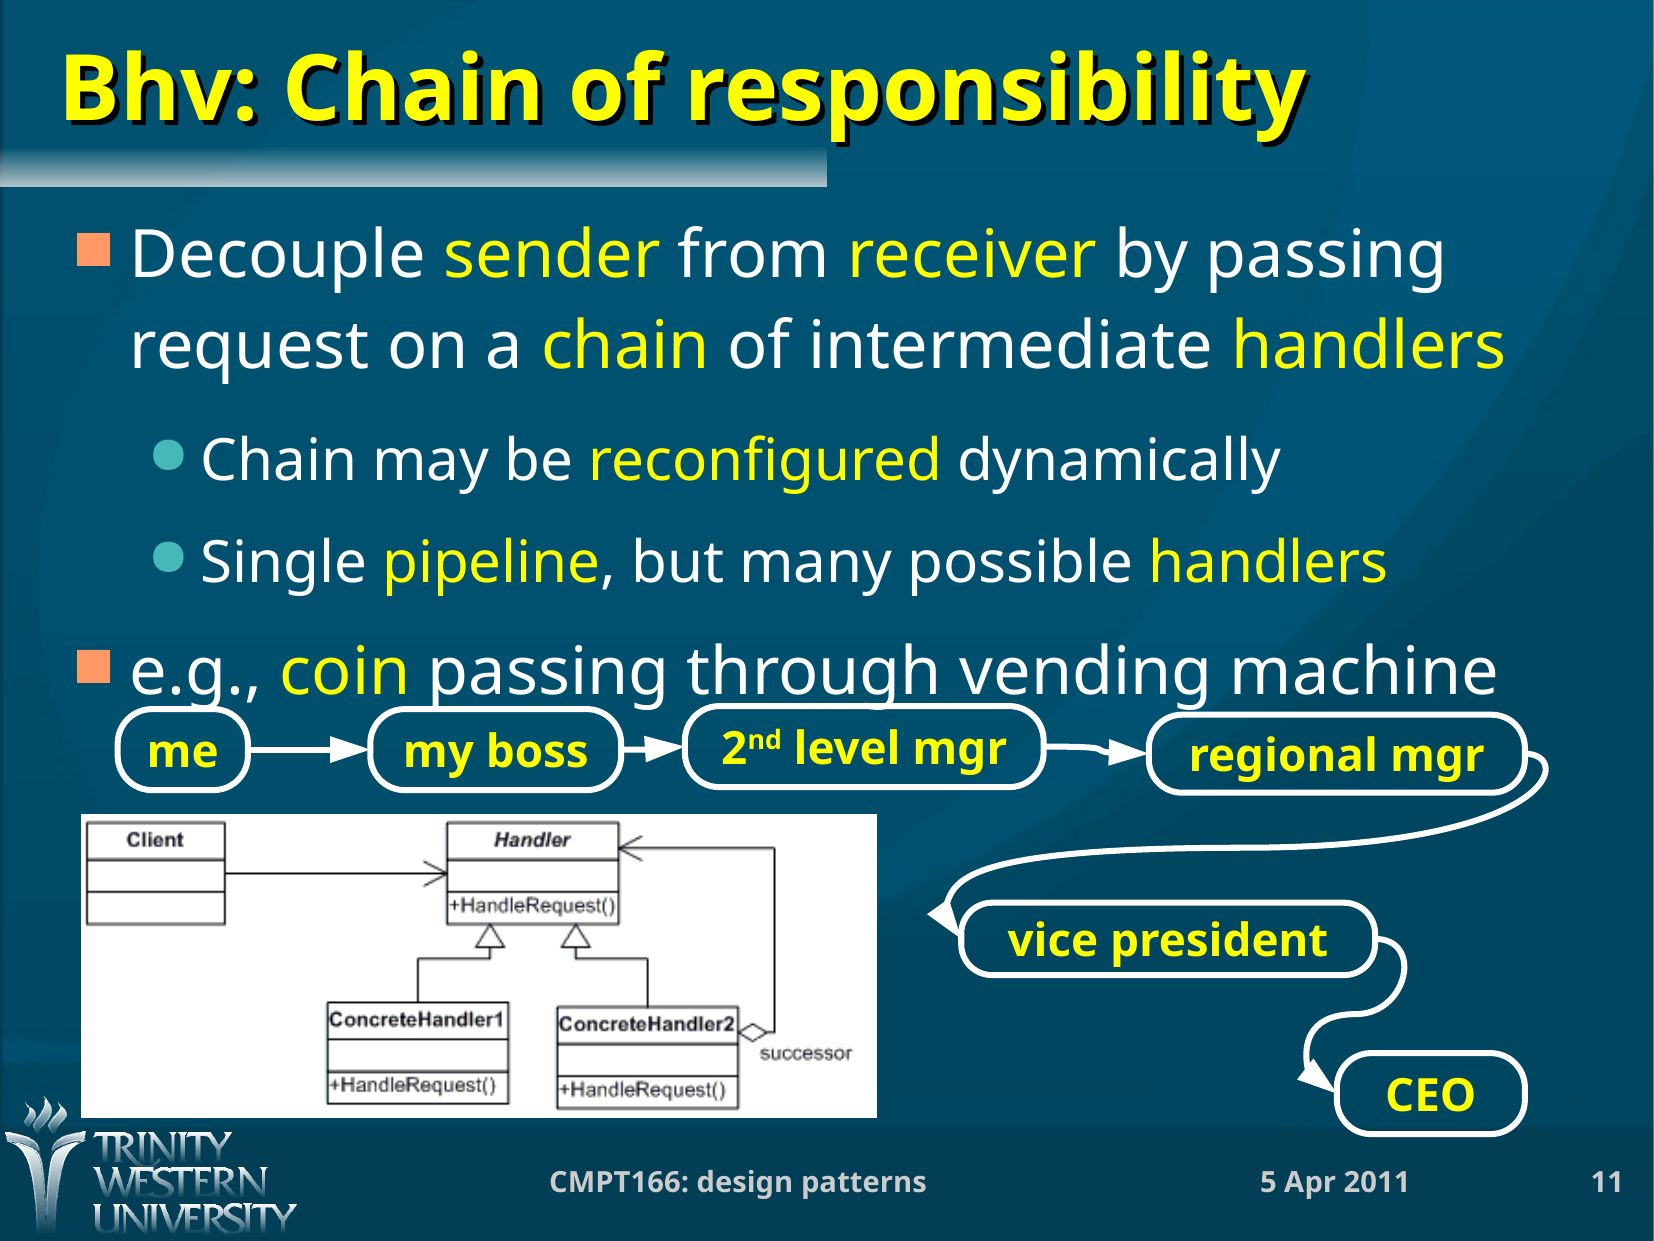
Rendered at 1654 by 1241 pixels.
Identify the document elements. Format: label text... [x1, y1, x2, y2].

picture [82, 815, 876, 1117]
picture [1299, 1078, 1315, 1085]
picture [1334, 1051, 1527, 1137]
text_box regional mgr [1148, 714, 1525, 793]
picture [1304, 1033, 1310, 1067]
text_box vice president [961, 902, 1376, 976]
list Decouple sender from receiver by passing request on a chain of intermediate handlers Chain may be reconfigured dynamically Single pipeline, but many possible handlers e.g., coin passing through vending machine [59, 206, 1625, 1026]
text_box me [117, 709, 248, 791]
picture [38, 1227, 54, 1232]
text_box my boss [370, 709, 622, 791]
title Bhv: Chain of responsibility [59, 19, 1595, 148]
text_box 2nd level mgr [684, 706, 1044, 788]
text_box 2nd level mgr [0, 154, 827, 158]
text_box CEO [1336, 1053, 1525, 1135]
